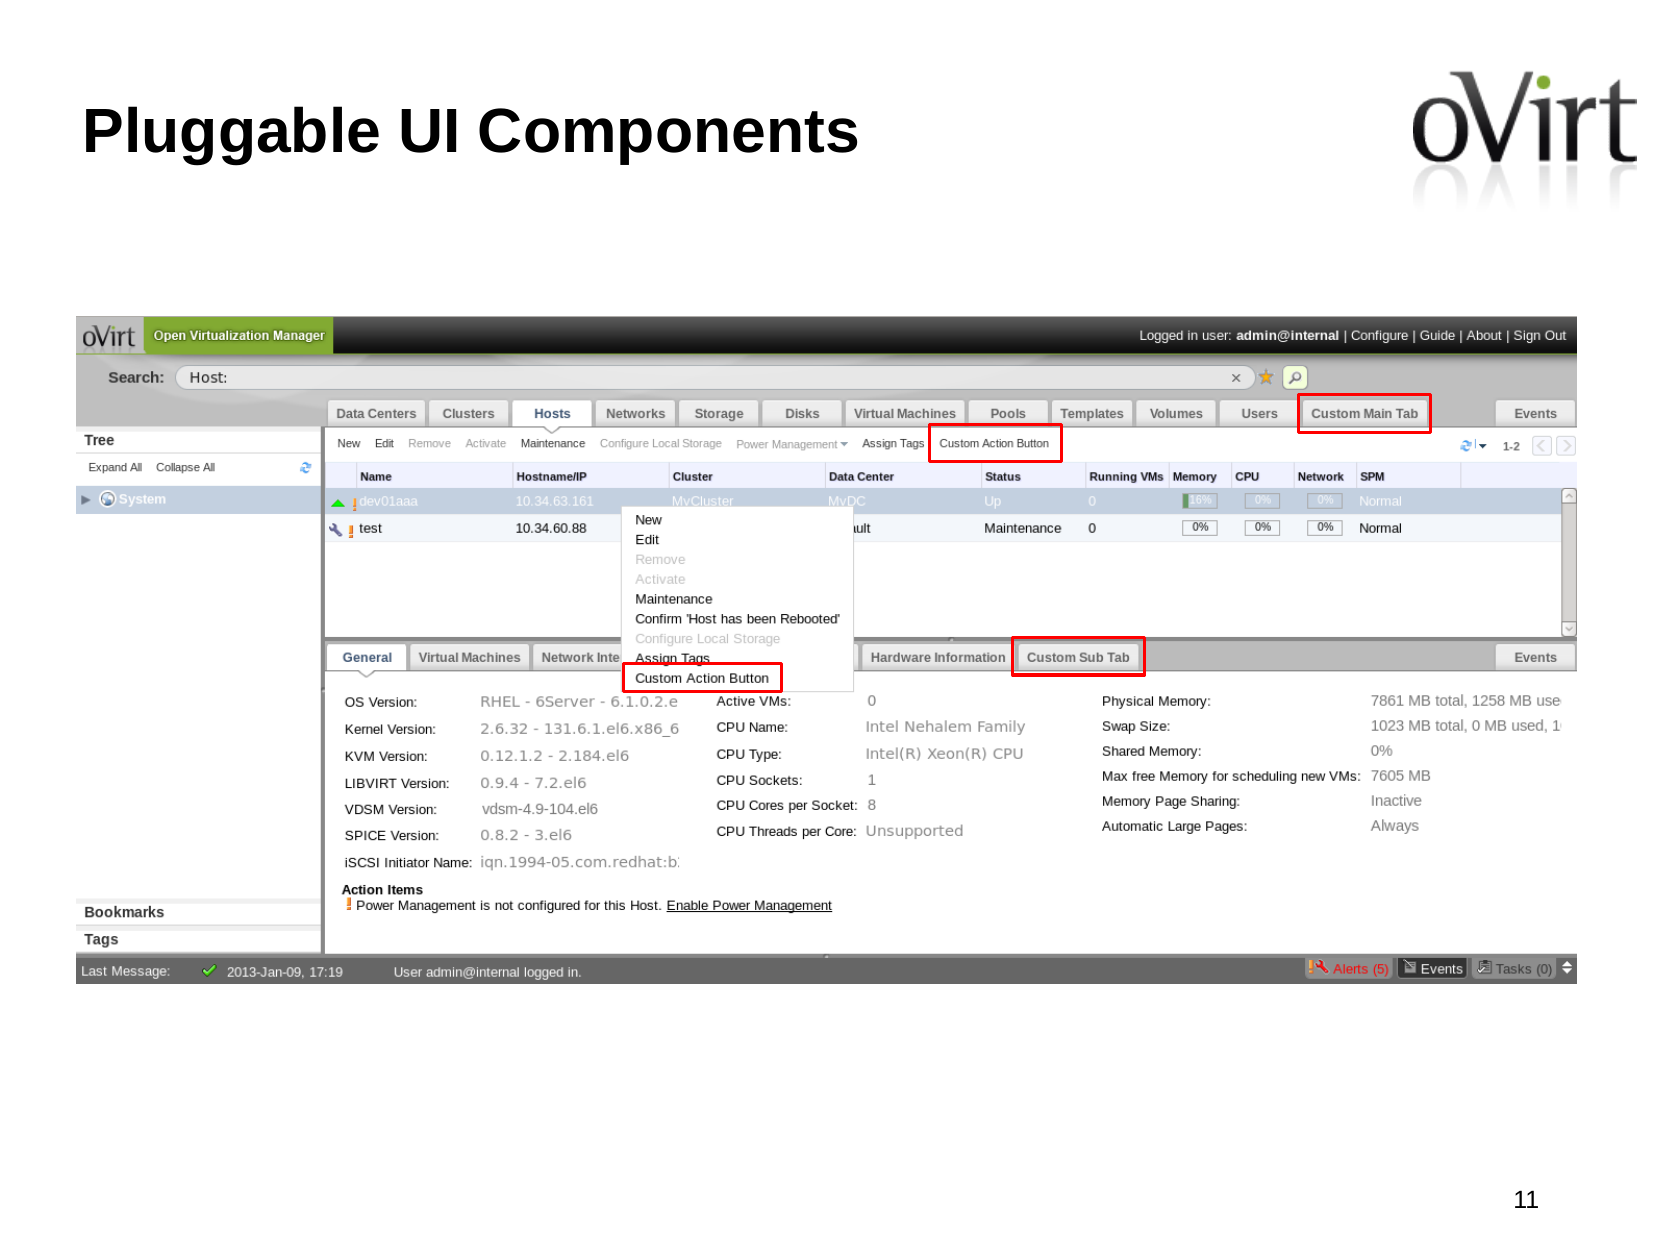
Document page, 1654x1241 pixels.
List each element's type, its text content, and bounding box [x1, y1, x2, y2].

picture [76, 316, 1577, 984]
picture [1413, 63, 1637, 212]
title Pluggable UI Components [82, 37, 1303, 226]
